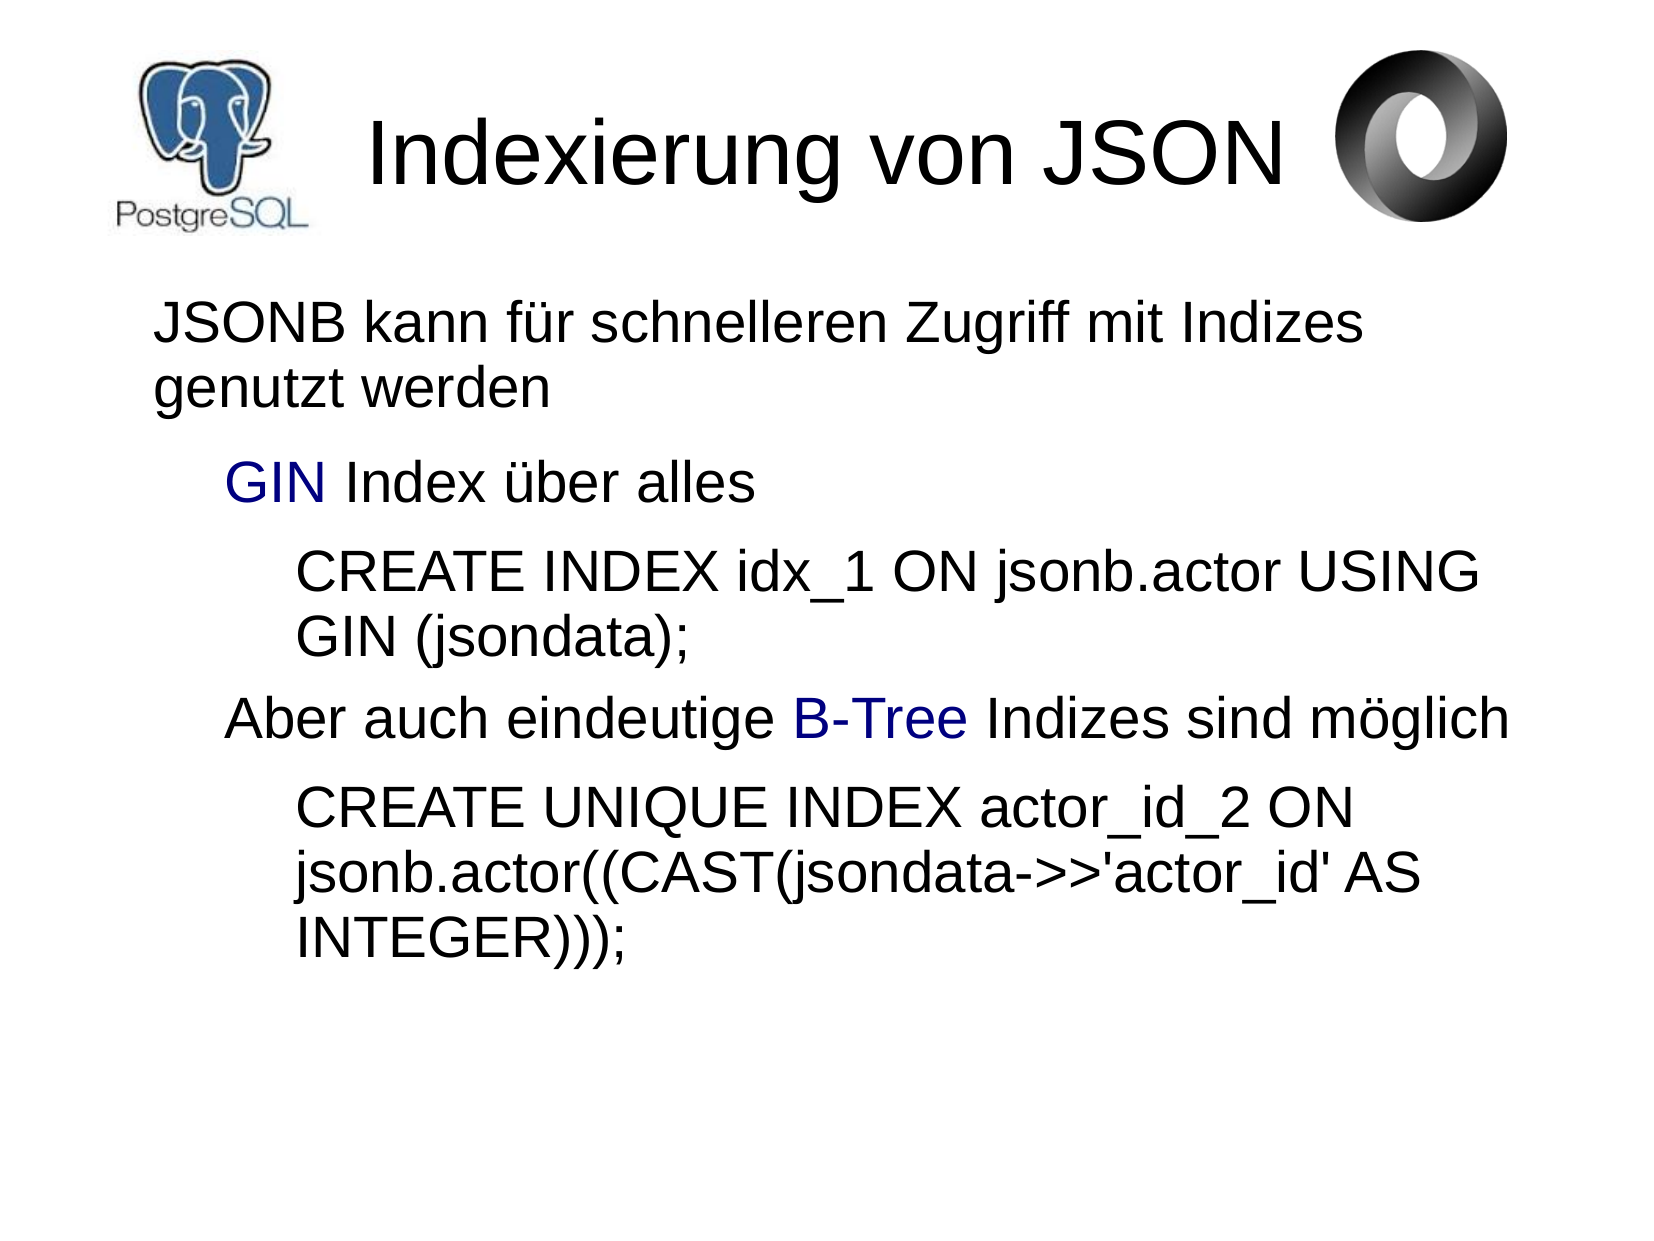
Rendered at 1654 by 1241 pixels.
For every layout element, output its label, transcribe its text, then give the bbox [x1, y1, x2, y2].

title Indexierung von JSON [82, 49, 1571, 257]
picture [58, 50, 356, 237]
list JSONB kann für schnelleren Zugriff mit Indizes genutzt werden GIN Index über alles CREATE INDEX idx_1 ON jsonb.actor USING GIN (jsondata); Aber auch eindeutige B-Tree Indizes sind möglich CREATE UNIQUE INDEX actor_id_2 ON jsonb.actor((CAST(jsondata->>'actor_id' AS INTEGER))); [82, 290, 1538, 1010]
picture [1335, 50, 1507, 222]
